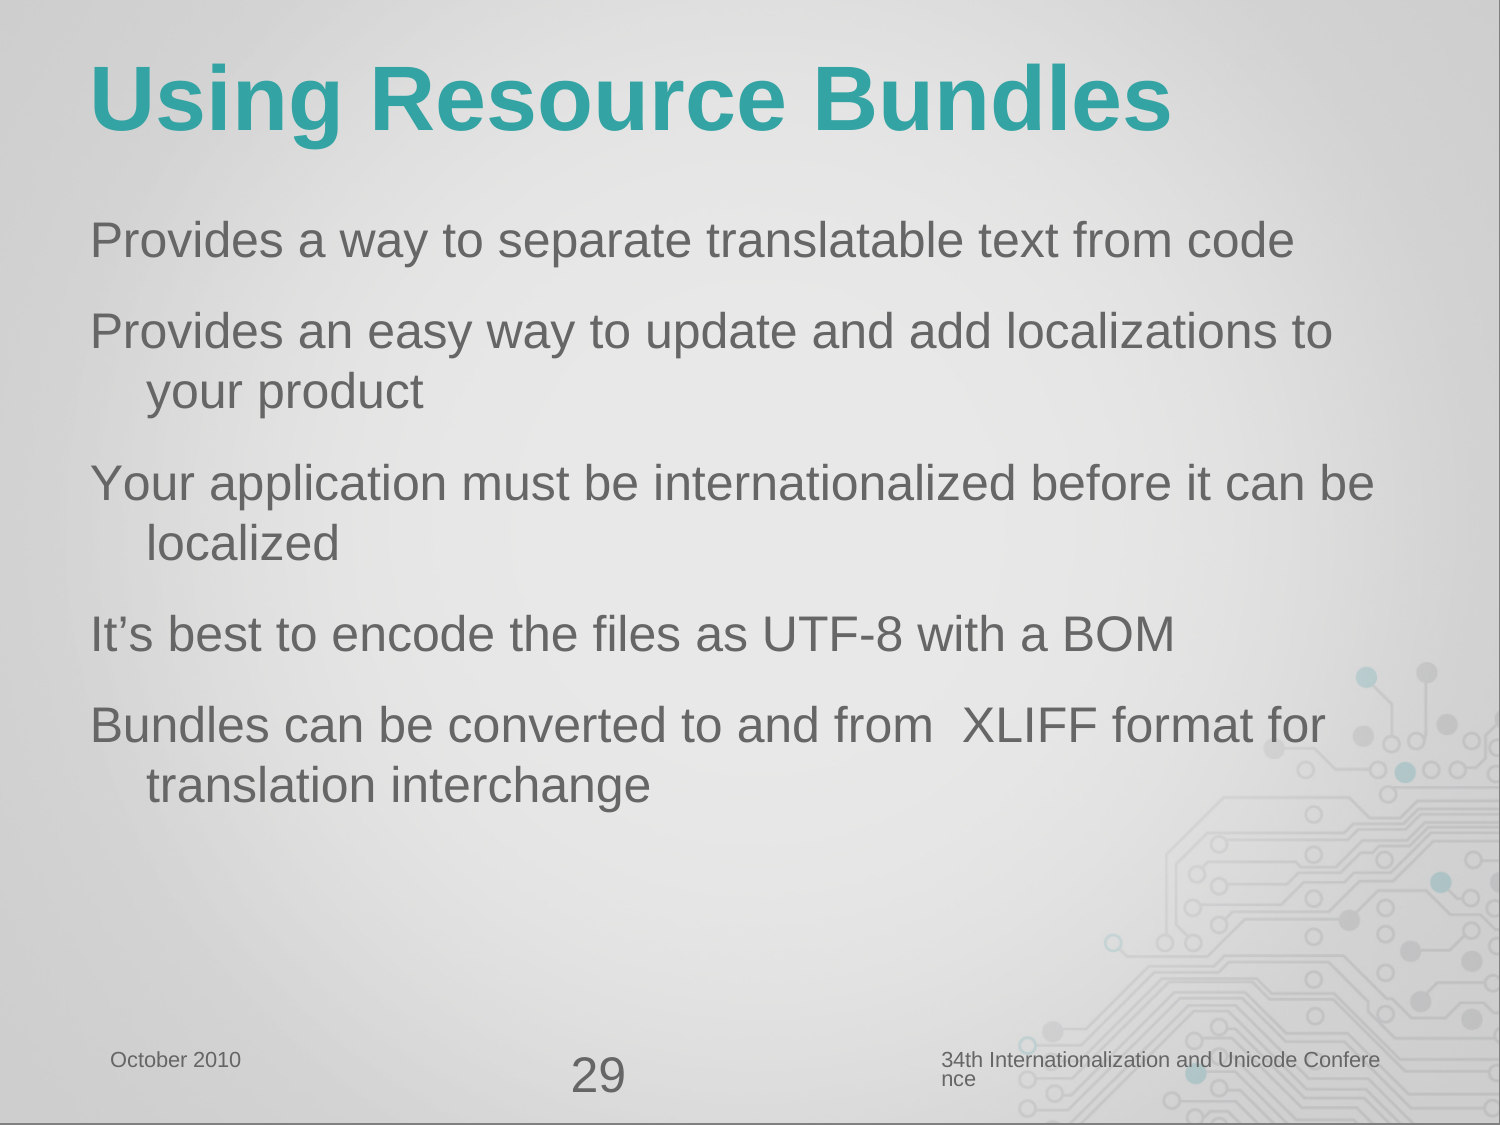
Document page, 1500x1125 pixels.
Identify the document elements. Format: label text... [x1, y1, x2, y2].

title Using Resource Bundles [75, 31, 1426, 157]
list Provides a way to separate translatable text from code Provides an easy way to update and add localizations to your product Your application must be internationalized before it can be localized It’s best to encode the files as UTF-8 with a BOM Bundles can be converted to and from XLIFF format for translation interchange [75, 200, 1426, 1006]
picture [0, 0, 1499, 1123]
